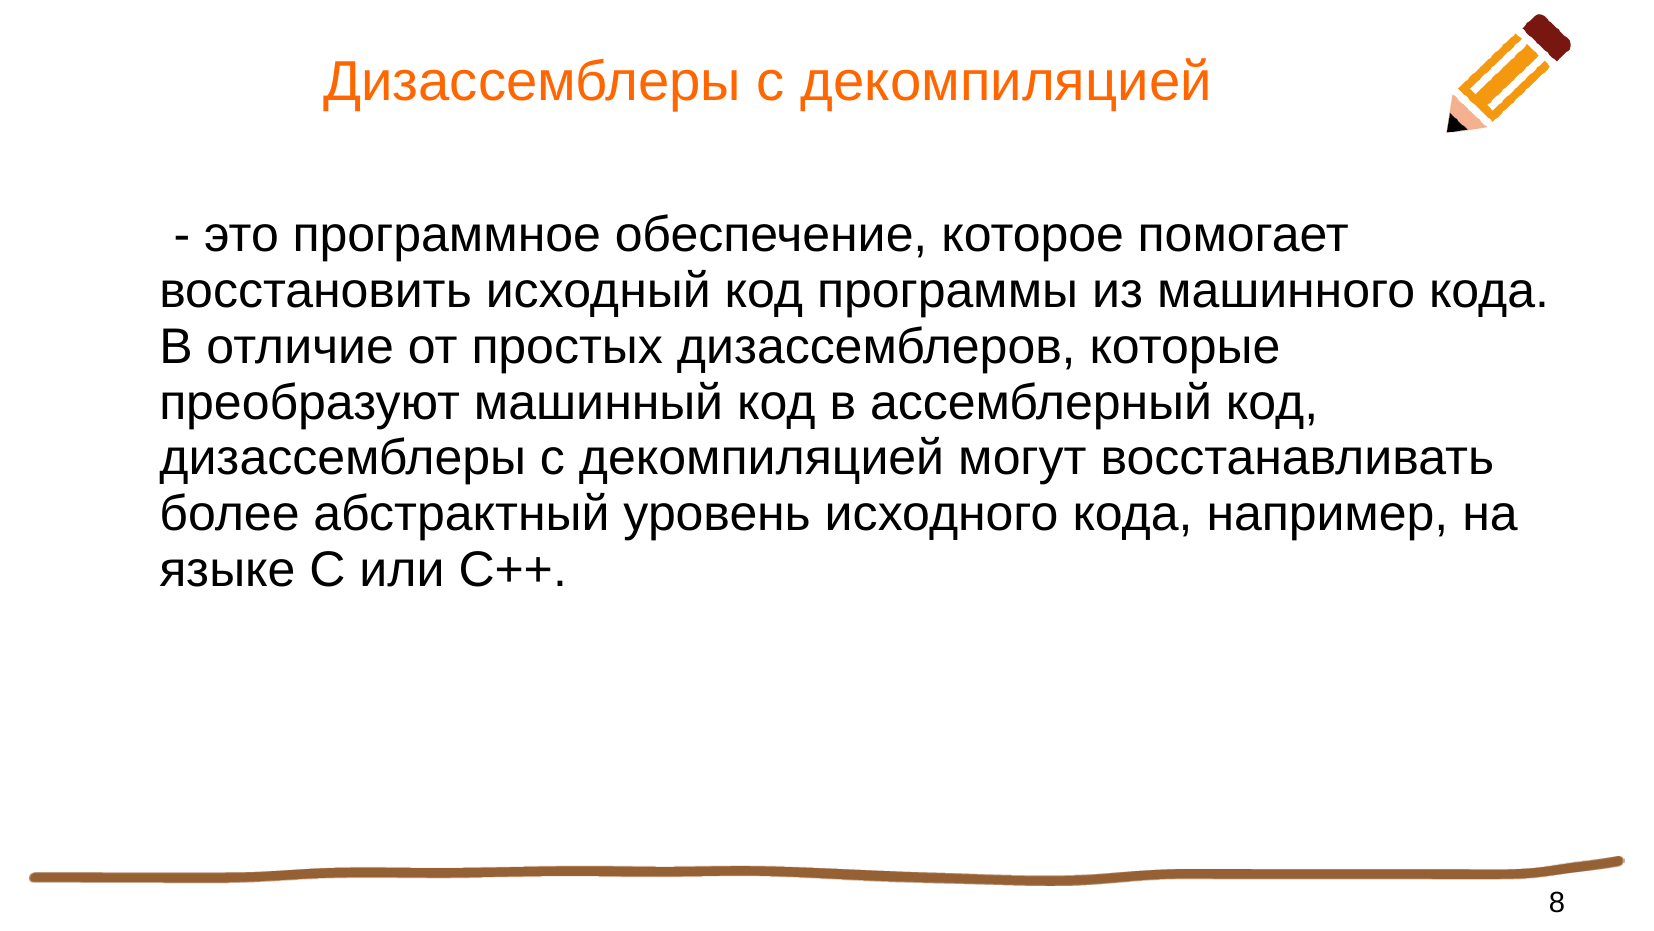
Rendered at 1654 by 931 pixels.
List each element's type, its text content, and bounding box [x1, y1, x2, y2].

list - это программное обеспечение, которое помогает восстановить исходный код программы из машинного кода. В отличие от простых дизассемблеров, которые преобразуют машинный код в ассемблерный код, дизассемблеры с декомпиляцией могут восстанавливать более абстрактный уровень исходного кода, например, на языке C или C++. [88, 206, 1565, 857]
picture [1446, 14, 1571, 133]
picture [29, 856, 1625, 886]
title Дизассемблеры с декомпиляцией [88, 29, 1447, 133]
